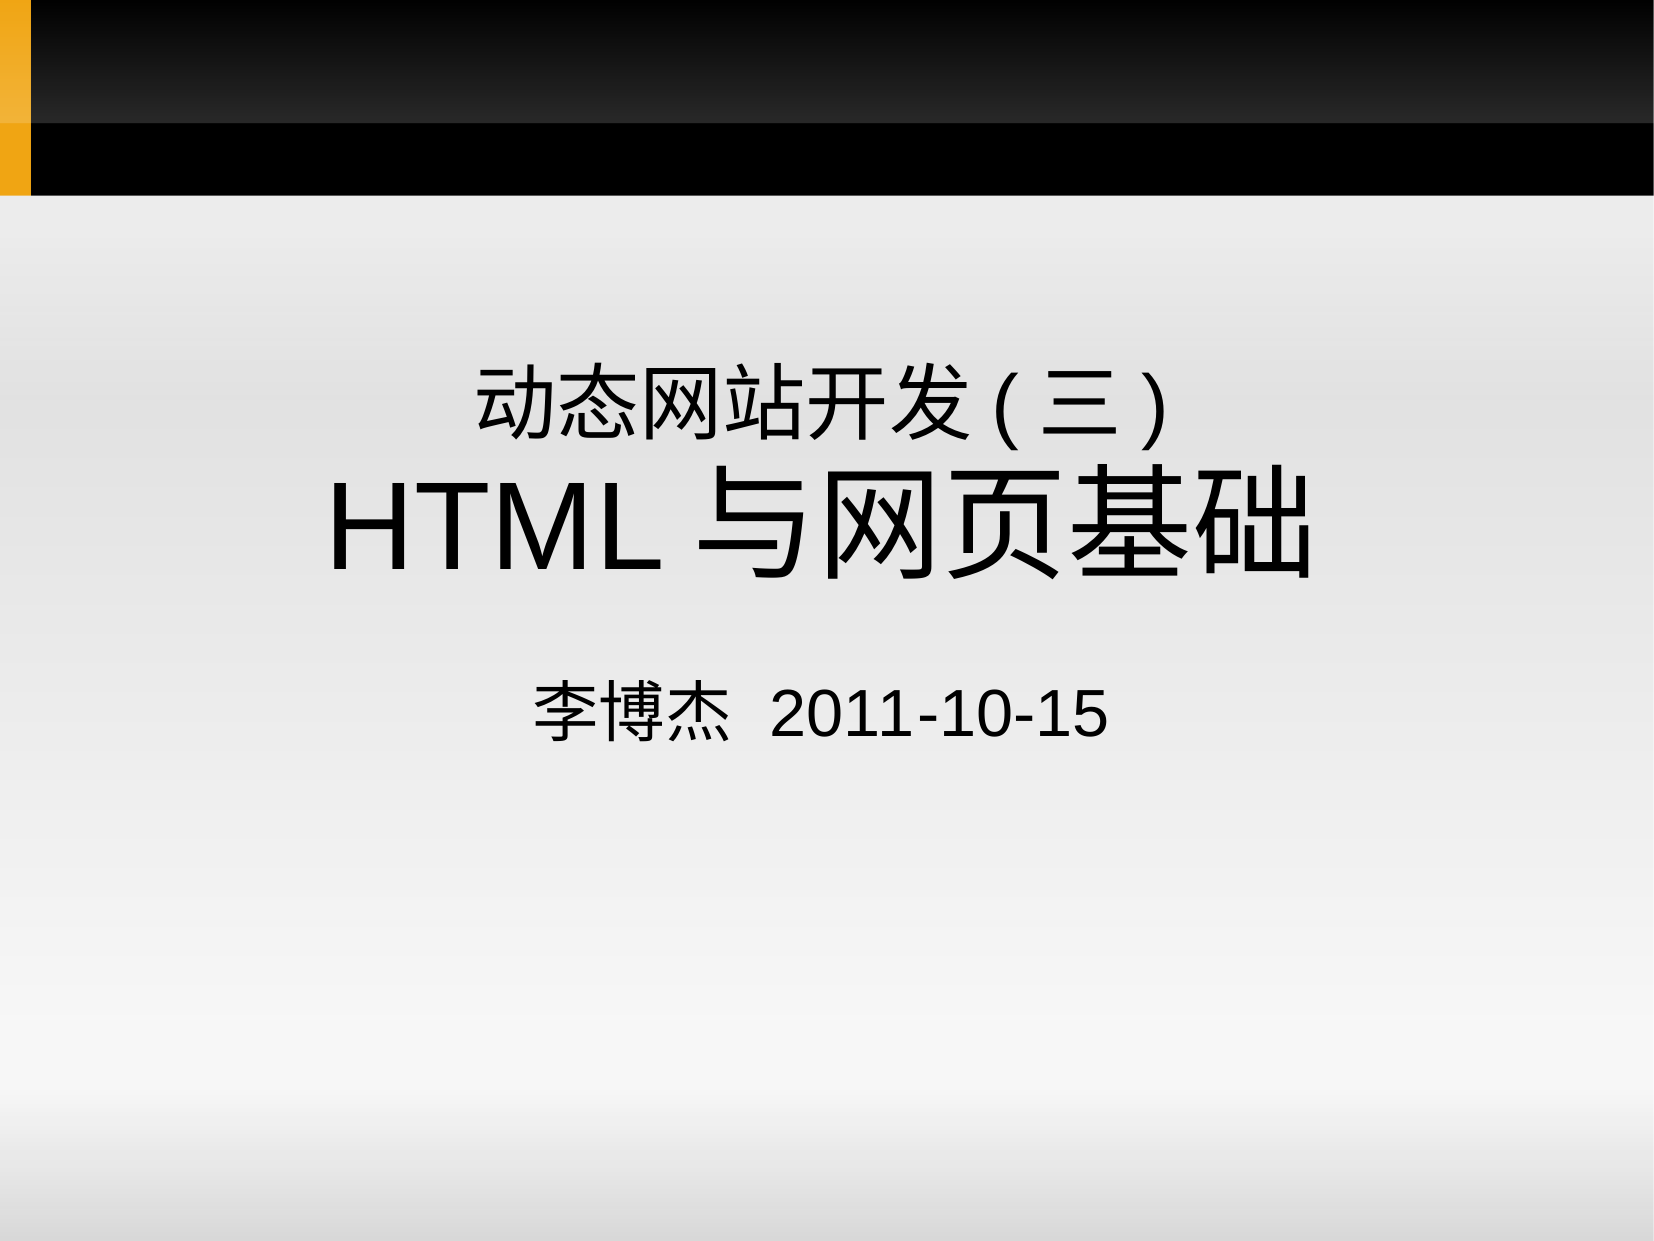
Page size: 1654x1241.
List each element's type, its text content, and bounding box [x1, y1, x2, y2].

picture [0, 0, 1654, 1241]
subtitle 动态网站开发(三) HTML与网页基础 李博杰 2011-10-15 [76, 0, 1565, 1109]
